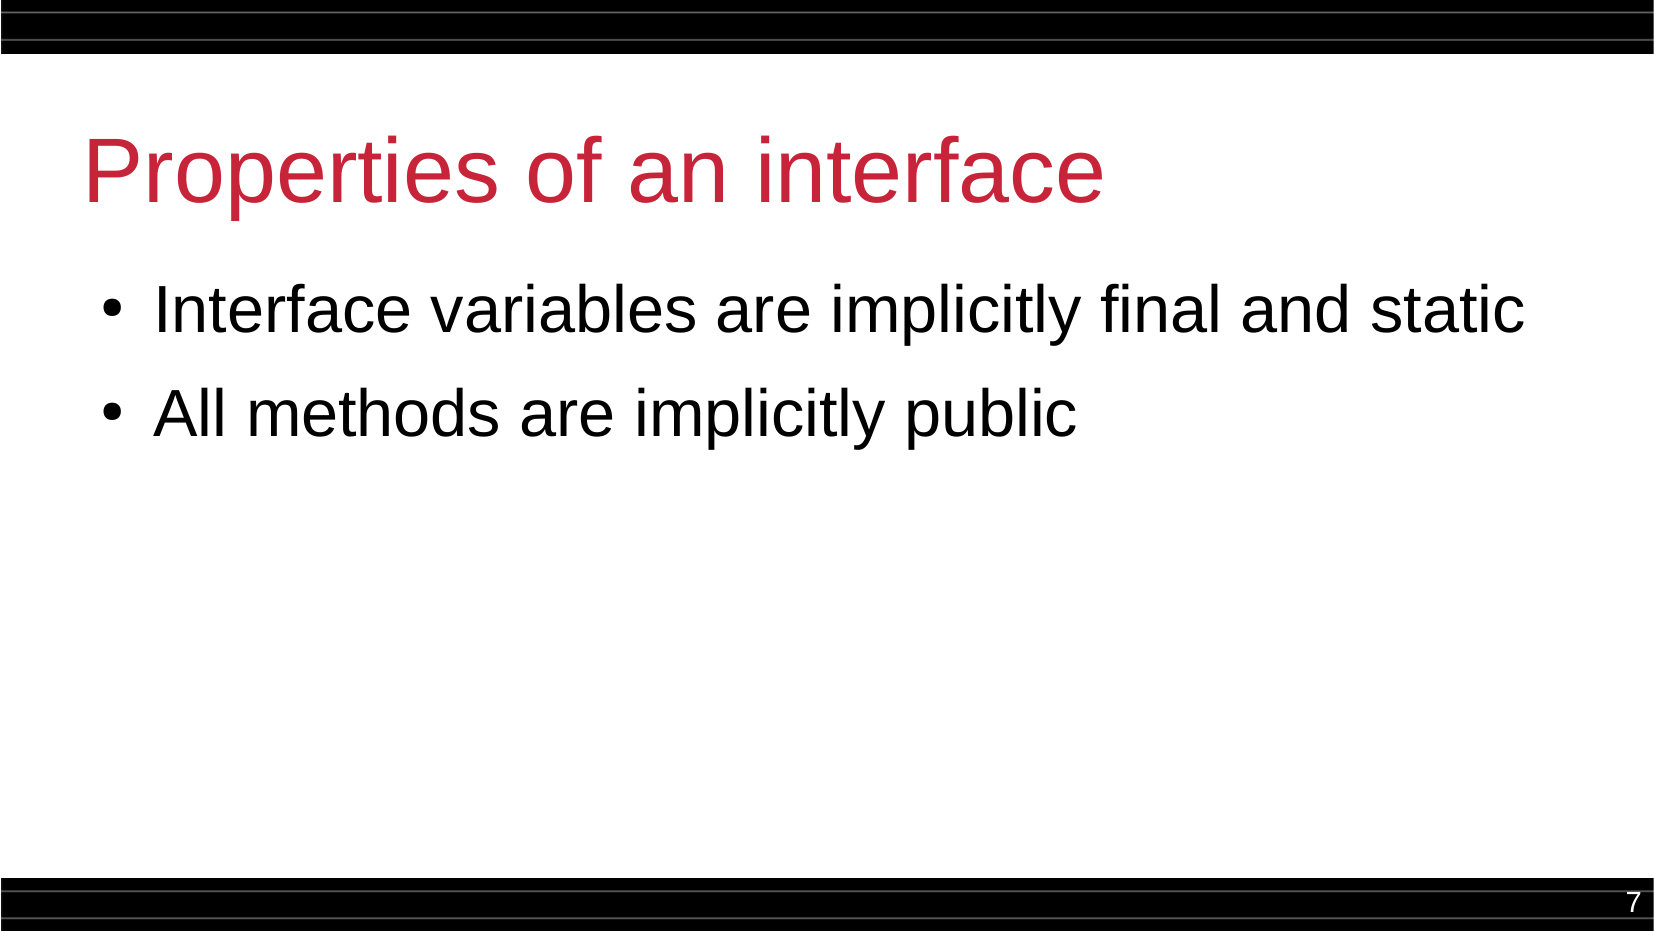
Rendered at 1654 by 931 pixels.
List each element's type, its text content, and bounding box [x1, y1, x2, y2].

picture [1, 878, 1654, 931]
list Interface variables are implicitly final and static All methods are implicitly public [82, 271, 1571, 758]
picture [1, 0, 1654, 54]
title Properties of an interface [82, 92, 1571, 249]
